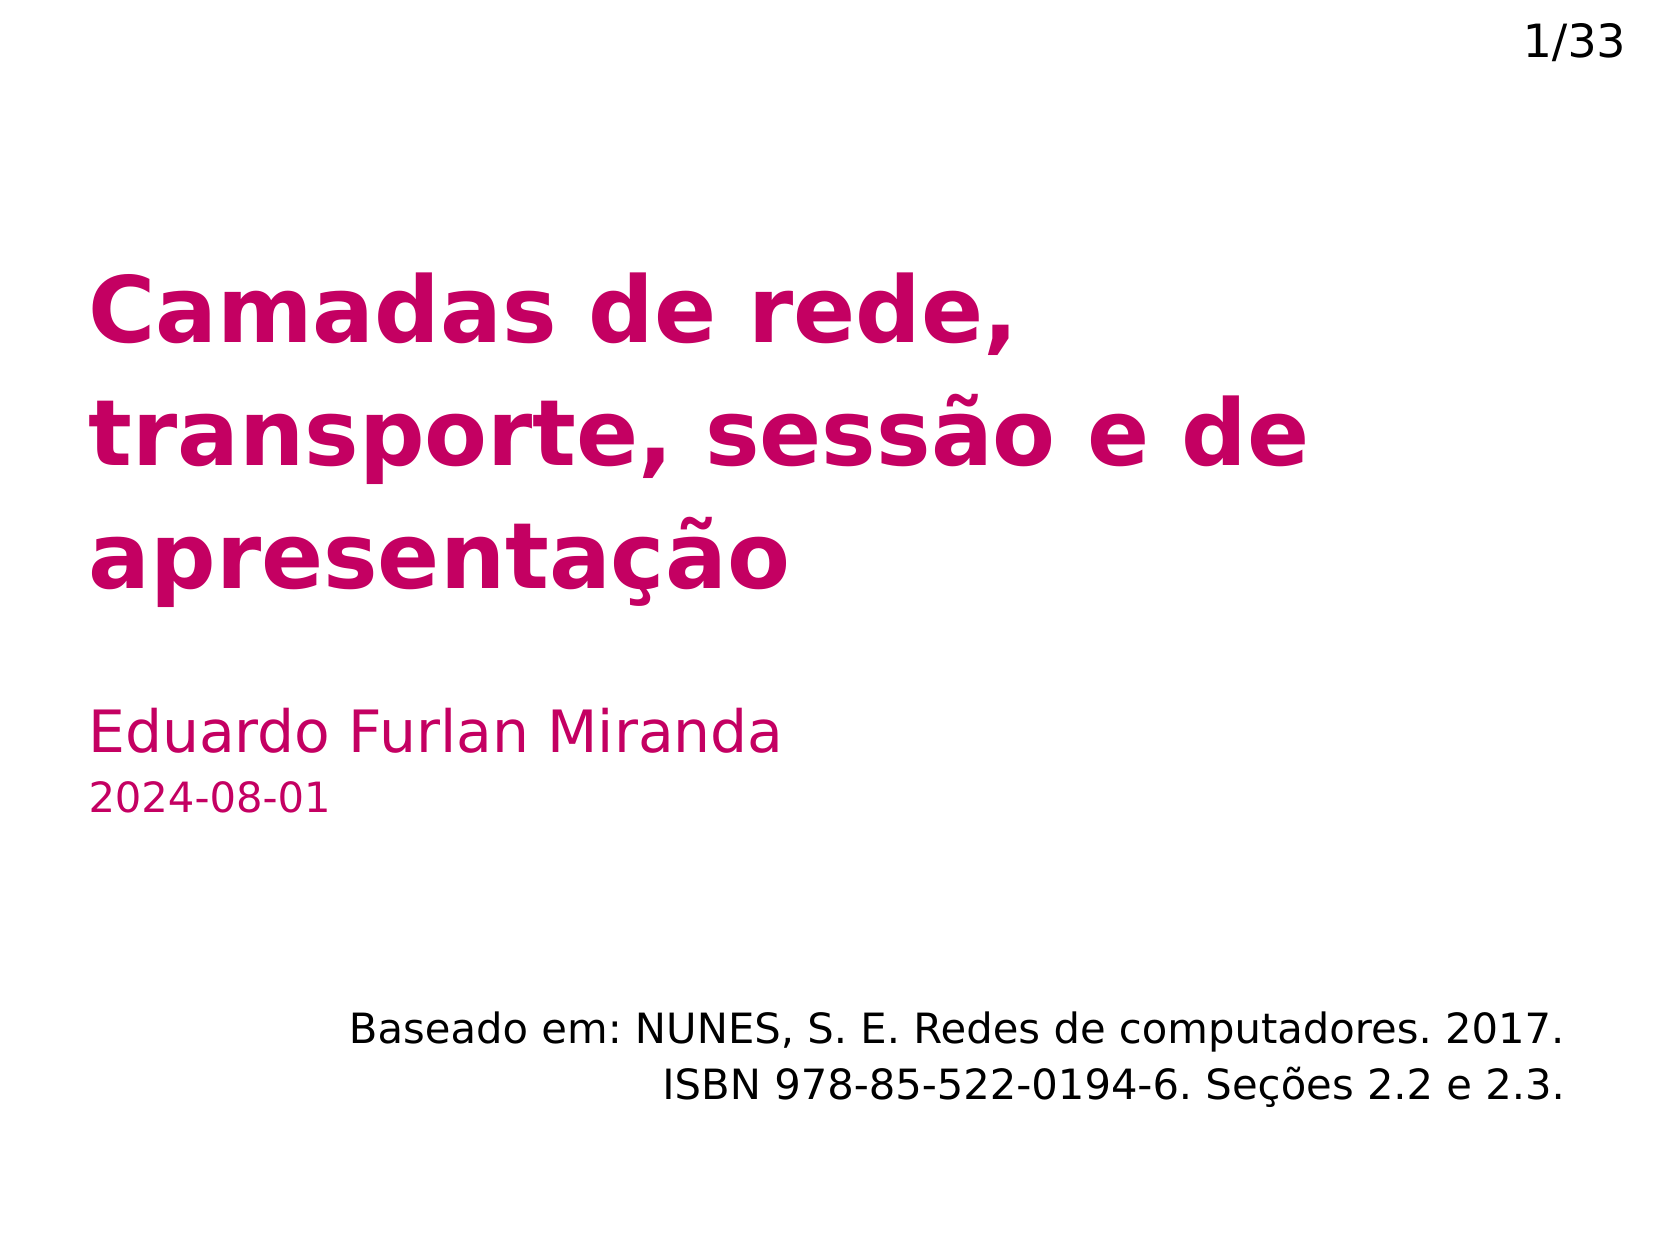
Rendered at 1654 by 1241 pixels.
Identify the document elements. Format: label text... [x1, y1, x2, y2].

title Camadas de rede, transporte, sessão e de apresentação Eduardo Furlan Miranda 2024-08-01 [88, 29, 1565, 1034]
list Baseado em: NUNES, S. E. Redes de computadores. 2017. ISBN 978-85-522-0194-6. Seções 2.2 e 2.3. [295, 998, 1565, 1211]
